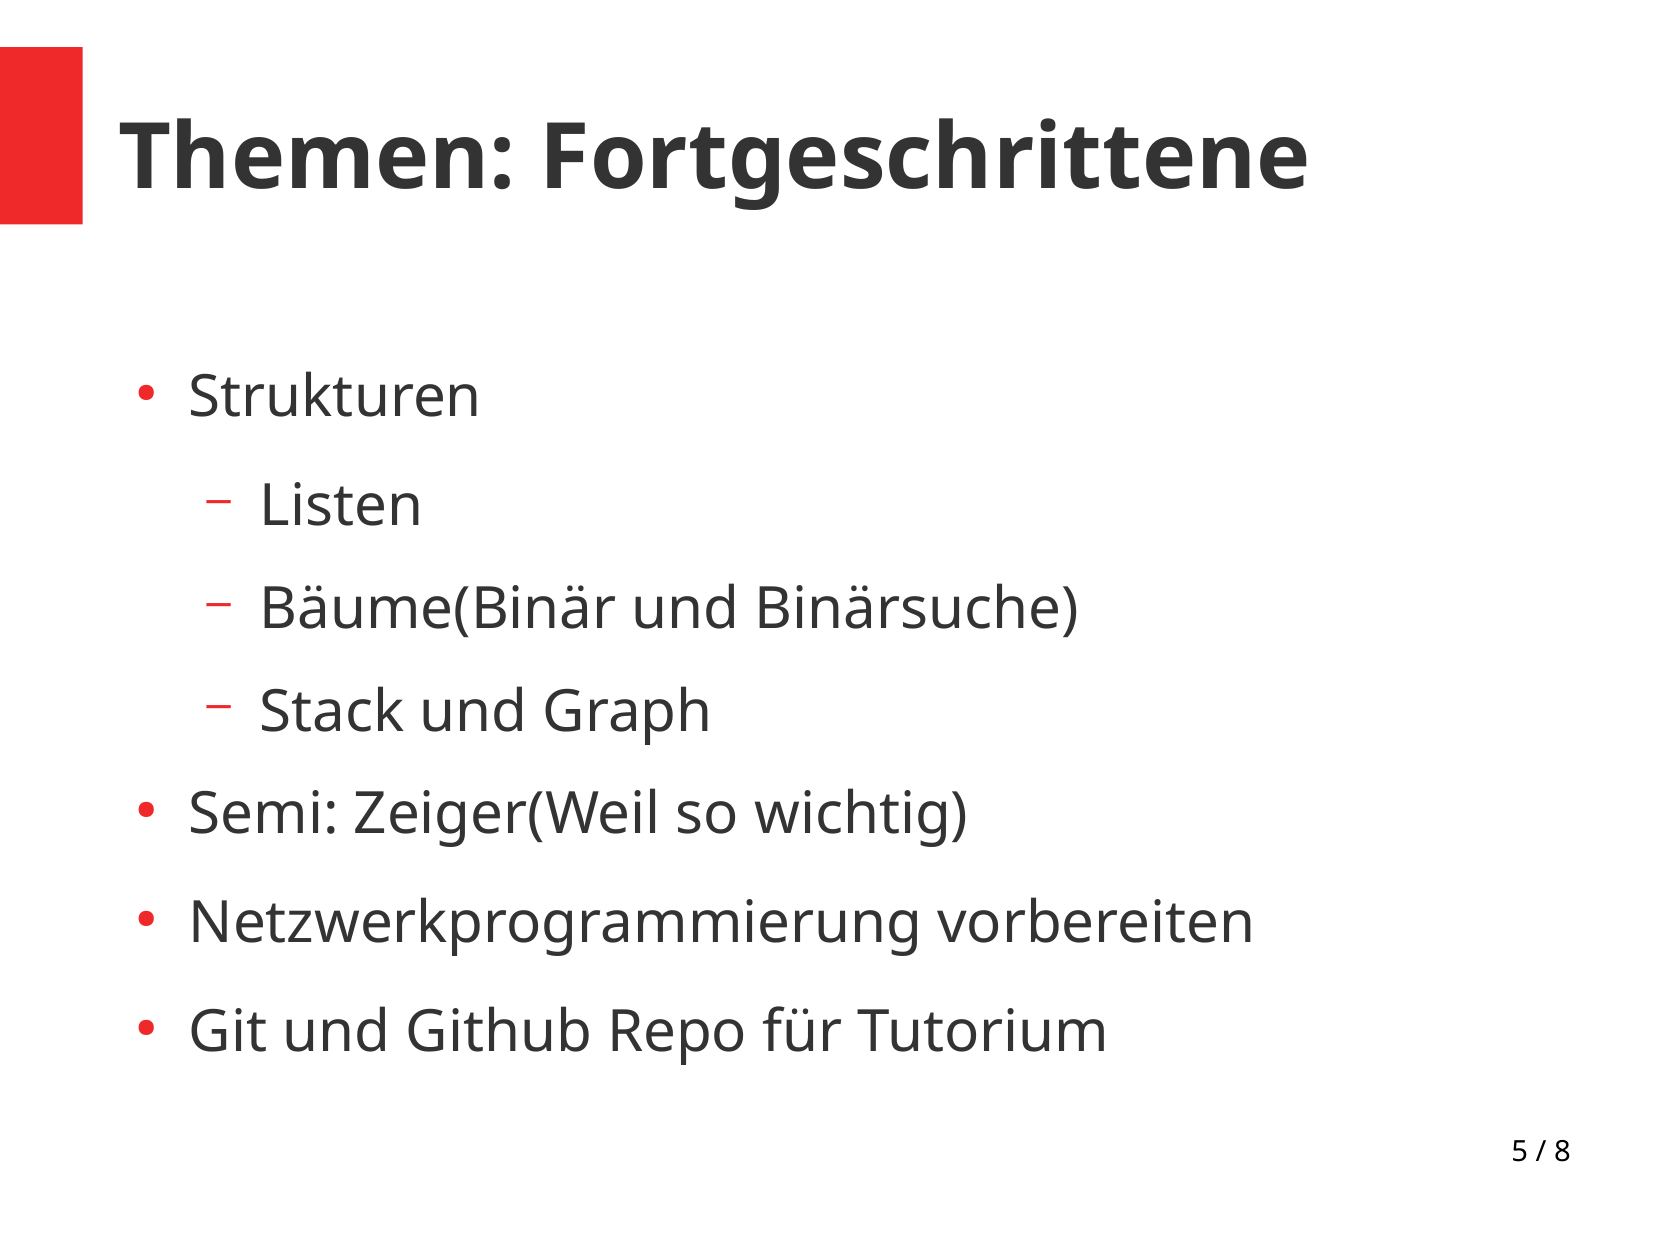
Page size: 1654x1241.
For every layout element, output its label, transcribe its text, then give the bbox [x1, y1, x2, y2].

title Themen: Fortgeschrittene [118, 49, 1571, 257]
list Strukturen Listen Bäume(Binär und Binärsuche) Stack und Graph Semi: Zeiger(Weil so wichtig) Netzwerkprogrammierung vorbereiten Git und Github Repo für Tutorium [118, 354, 1536, 1074]
